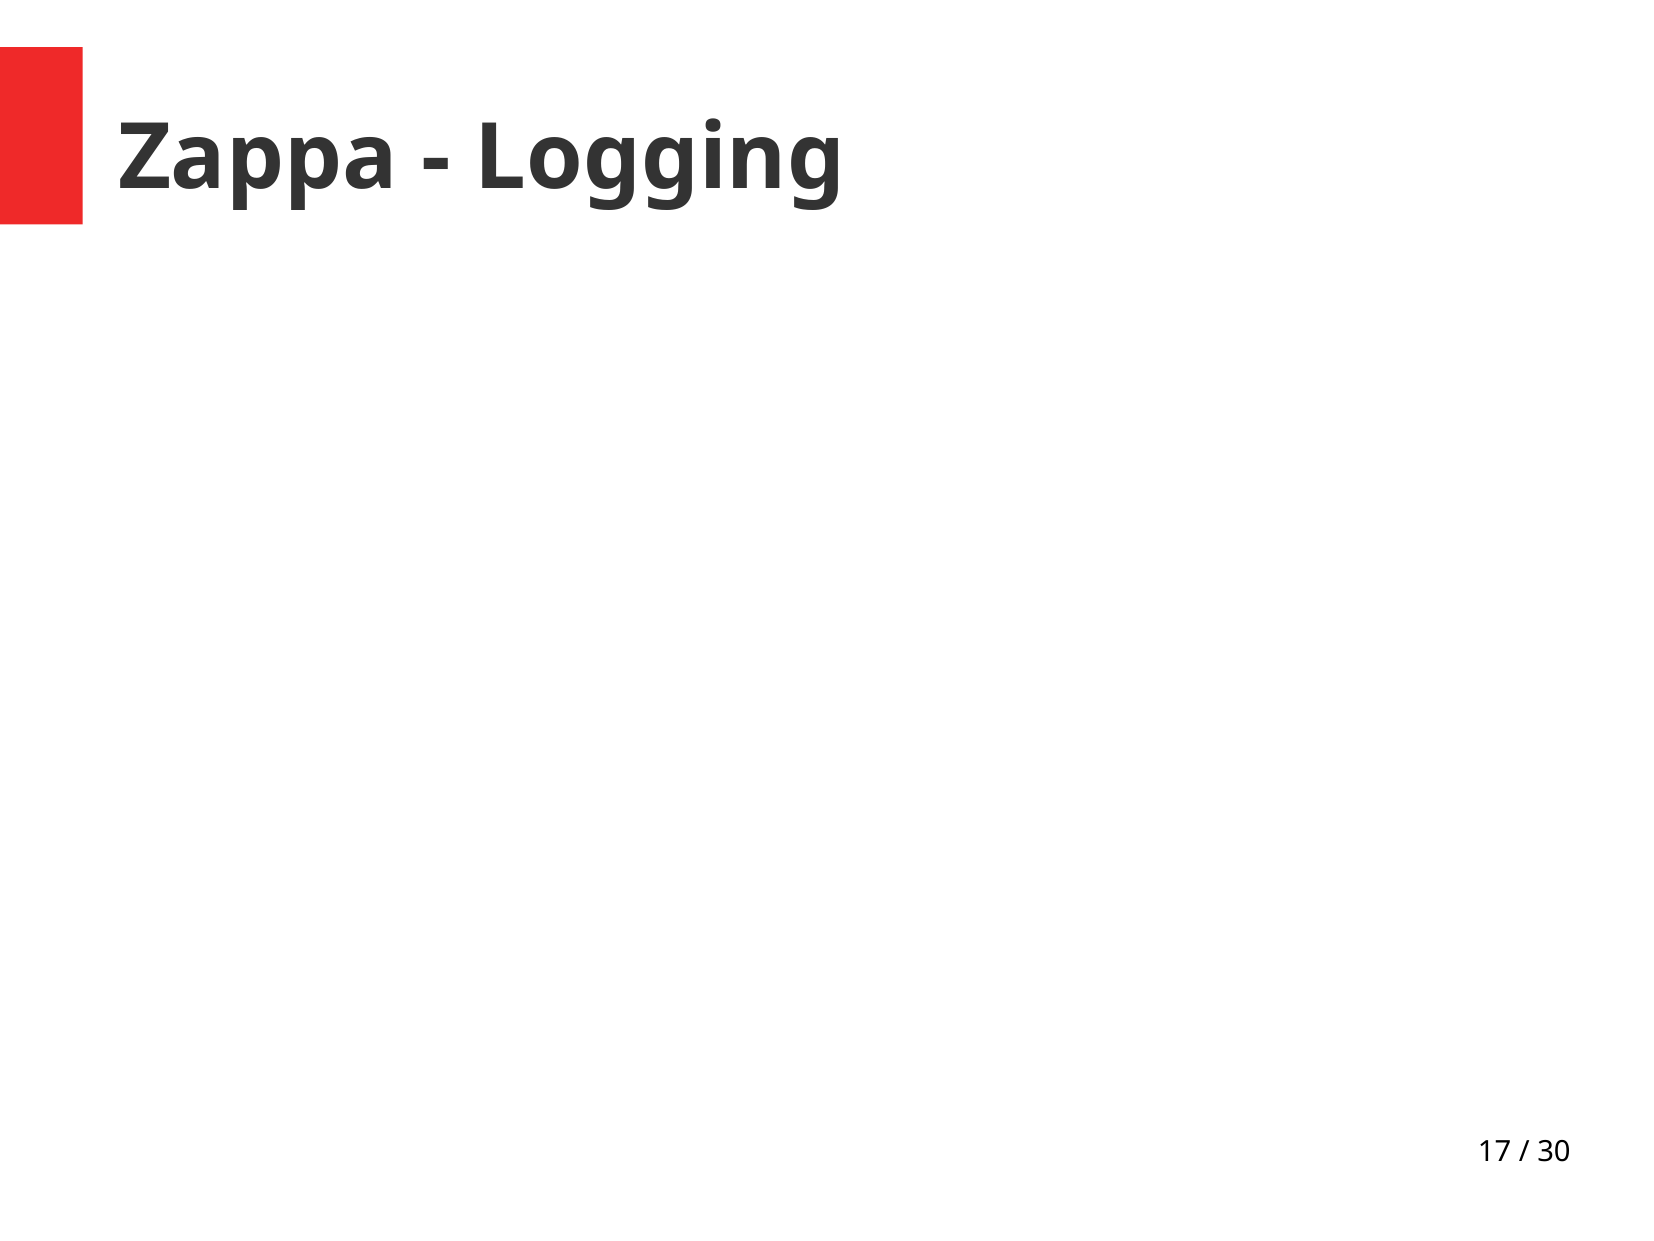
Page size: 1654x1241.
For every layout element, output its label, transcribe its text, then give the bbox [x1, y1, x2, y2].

title Zappa - Logging [118, 49, 1571, 257]
